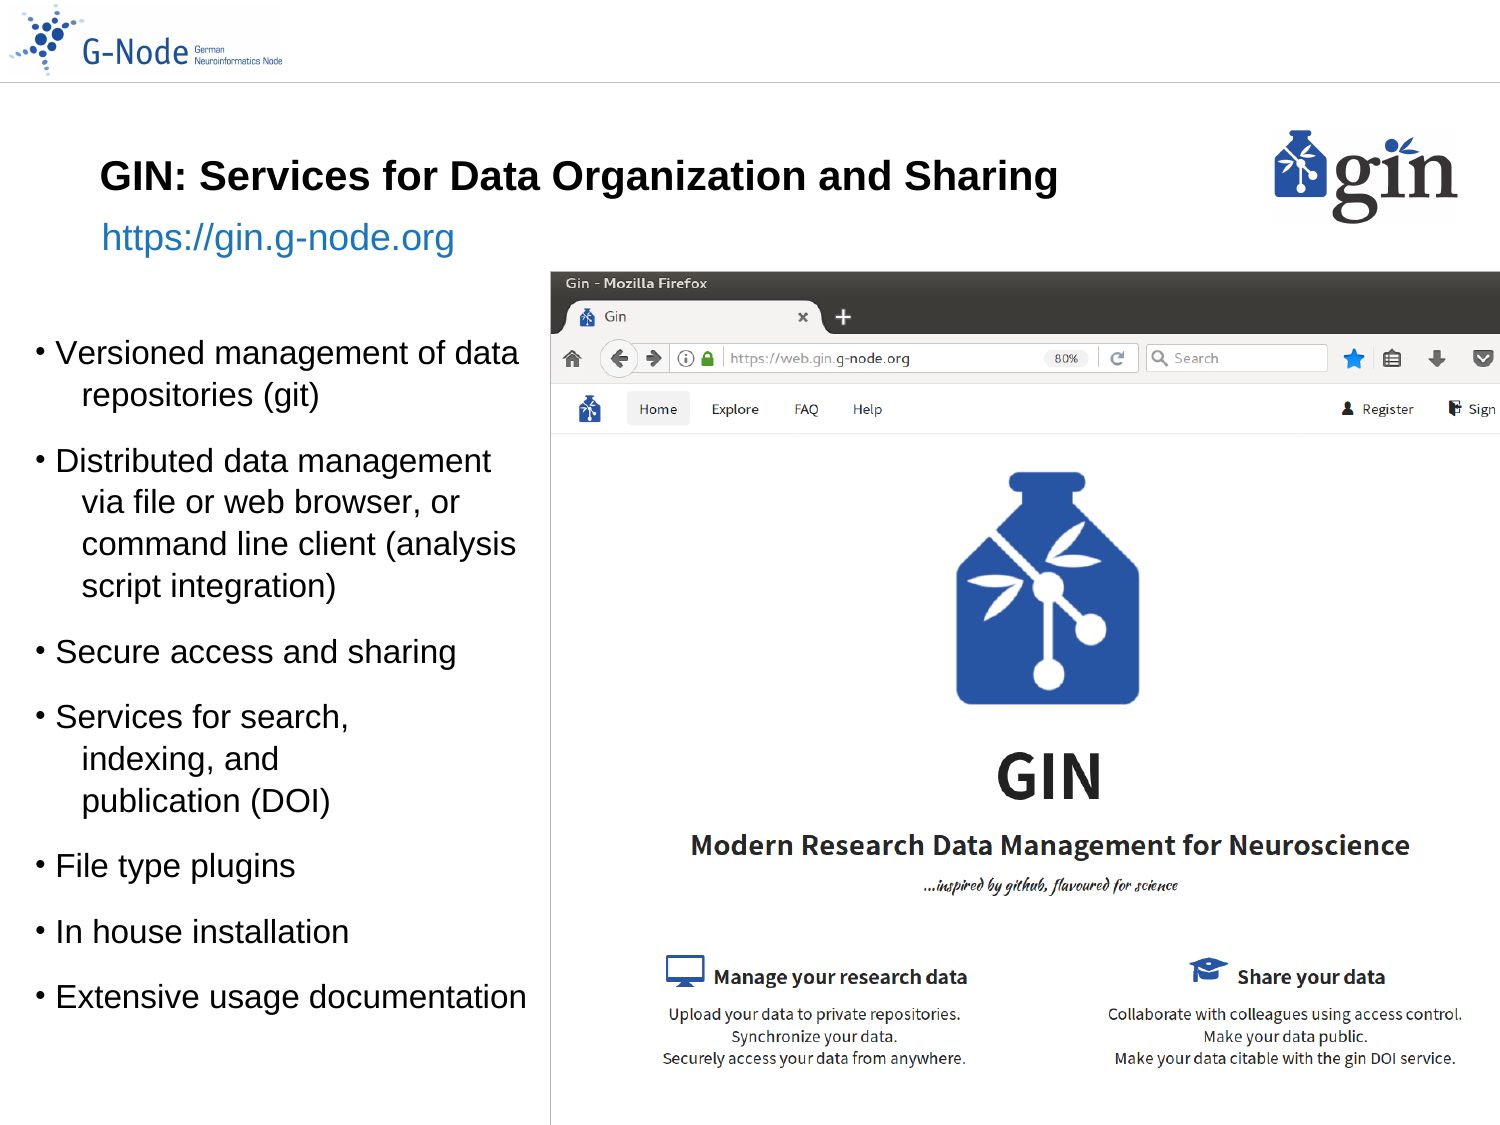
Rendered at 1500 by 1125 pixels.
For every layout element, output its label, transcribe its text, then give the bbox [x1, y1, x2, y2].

text_box https://gin.g-node.org [86, 170, 471, 266]
text_box Versioned management of data repositories (git) Distributed data management via file or web browser, or command line client (analysis script integration) Secure access and sharing Services for search, indexing, and publication (DOI) File type plugins In house installation Extensive usage documentation [19, 321, 550, 1024]
picture [550, 271, 1500, 1125]
text_box GIN: Services for Data Organization and Sharing [84, 140, 1271, 207]
picture [9, 4, 282, 76]
picture [1271, 128, 1460, 226]
